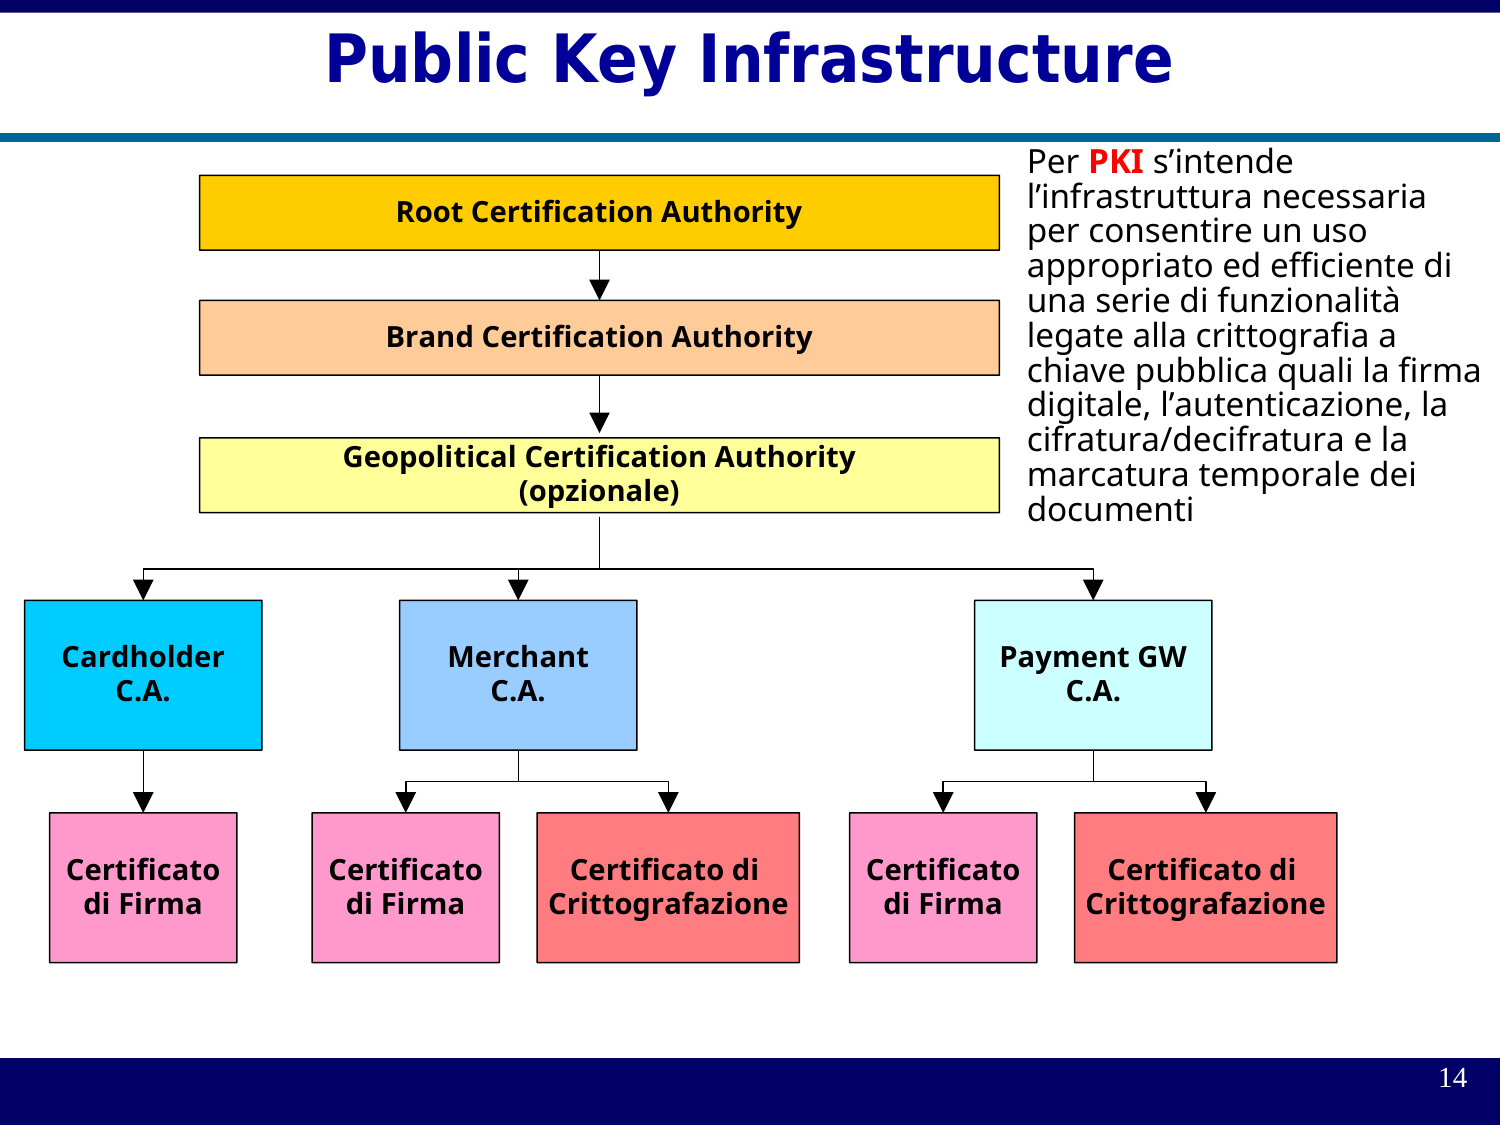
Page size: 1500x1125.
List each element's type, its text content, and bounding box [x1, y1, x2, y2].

text_box [537, 930, 800, 963]
text_box [849, 812, 1037, 963]
text_box Root Certification Authority [381, 188, 818, 238]
text_box Certificato di Firma [314, 845, 498, 930]
text_box [199, 175, 1000, 251]
title Public Key Infrastructure [62, 0, 1438, 126]
text_box [1074, 930, 1337, 963]
text_box [399, 600, 637, 751]
text_box [49, 812, 237, 963]
text_box Cardholder C.A. [47, 633, 239, 718]
text_box Payment GW C.A. [983, 633, 1204, 718]
text_box Geopolitical Certification Authority (opzionale) [329, 433, 870, 517]
text_box [199, 300, 1000, 376]
text_box [24, 600, 262, 751]
text_box [537, 812, 800, 845]
text_box Certificato di Firma [51, 845, 236, 930]
text_box [199, 437, 329, 513]
text_box Certificato di Crittografazione [1071, 845, 1341, 930]
text_box [870, 437, 1000, 513]
text_box [974, 600, 1212, 751]
text_box Certificato di Firma [851, 845, 1036, 930]
text_box Merchant C.A. [433, 633, 603, 718]
text_box [1074, 812, 1337, 845]
text_box Brand Certification Authority [372, 313, 827, 363]
text_box Per PKI s’intende l’infrastruttura necessaria per consentire un uso appropriato ed efficiente di una serie di funzionalità legate alla crittografia a chiave pubblica quali la firma digitale, l’autenticazione, la cifratura/decifratura e la marcatura temporale dei documenti [1012, 137, 1500, 552]
text_box Certificato di Crittografazione [534, 845, 803, 930]
text_box [312, 812, 500, 963]
